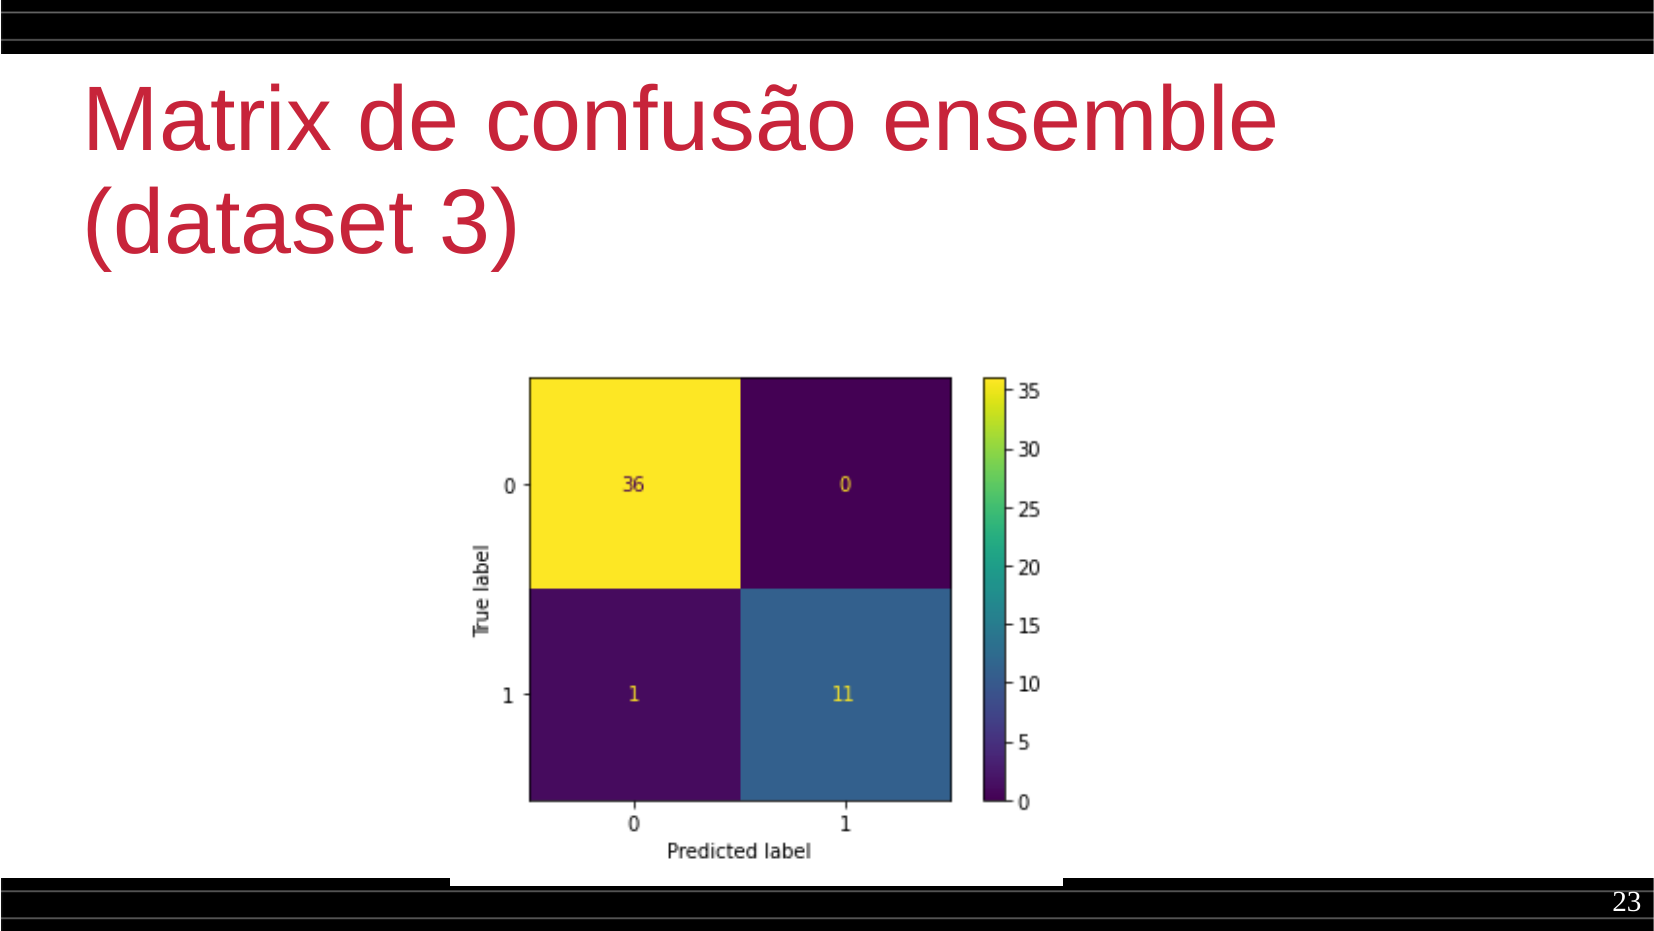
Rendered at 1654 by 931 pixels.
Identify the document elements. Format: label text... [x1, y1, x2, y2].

picture [1, 0, 1654, 54]
picture [1, 366, 1654, 931]
title Matrix de confusão ensemble (dataset 3) [82, 67, 1571, 273]
